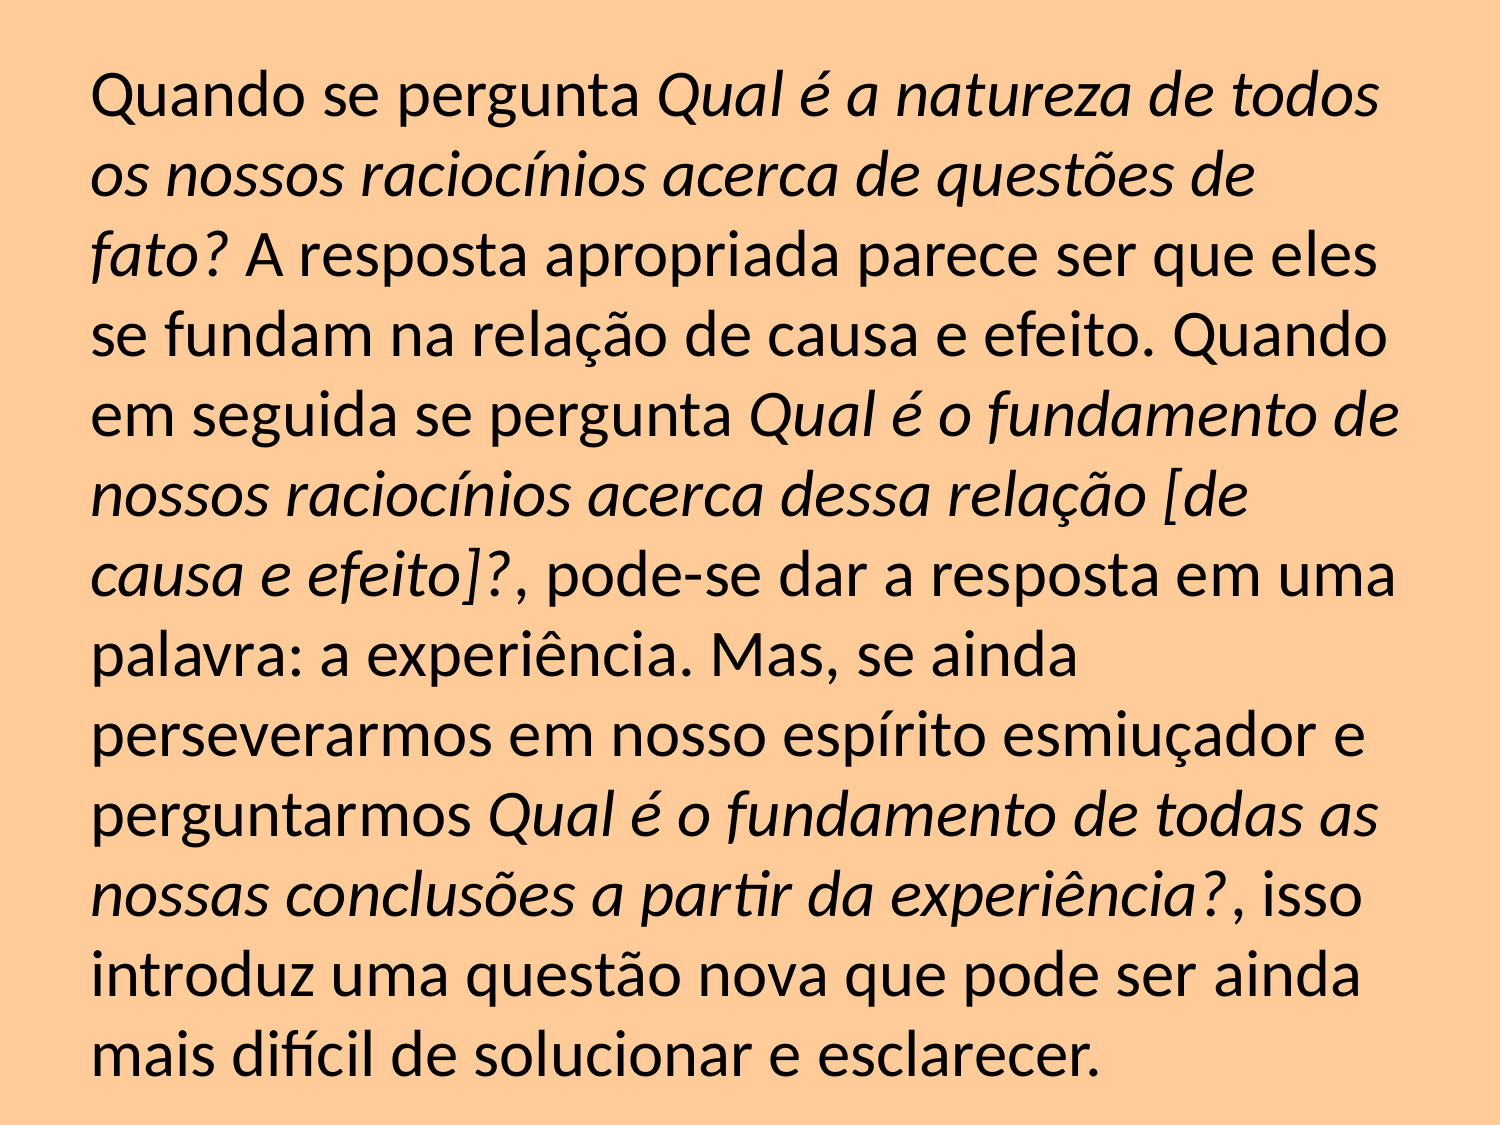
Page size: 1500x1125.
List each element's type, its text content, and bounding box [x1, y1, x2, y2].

list Quando se pergunta Qual é a natureza de todos os nossos raciocínios acerca de questões de fato? A resposta apropriada parece ser que eles se fundam na relação de causa e efeito. Quando em seguida se pergunta Qual é o fundamento de nossos raciocínios acerca dessa relação [de causa e efeito]?, pode-se dar a resposta em uma palavra: a experiência. Mas, se ainda perseverarmos em nosso espírito esmiuçador e perguntarmos Qual é o fundamento de todas as nossas conclusões a partir da experiência?, isso introduz uma questão nova que pode ser ainda mais difícil de solucionar e esclarecer. [75, 35, 1425, 1098]
